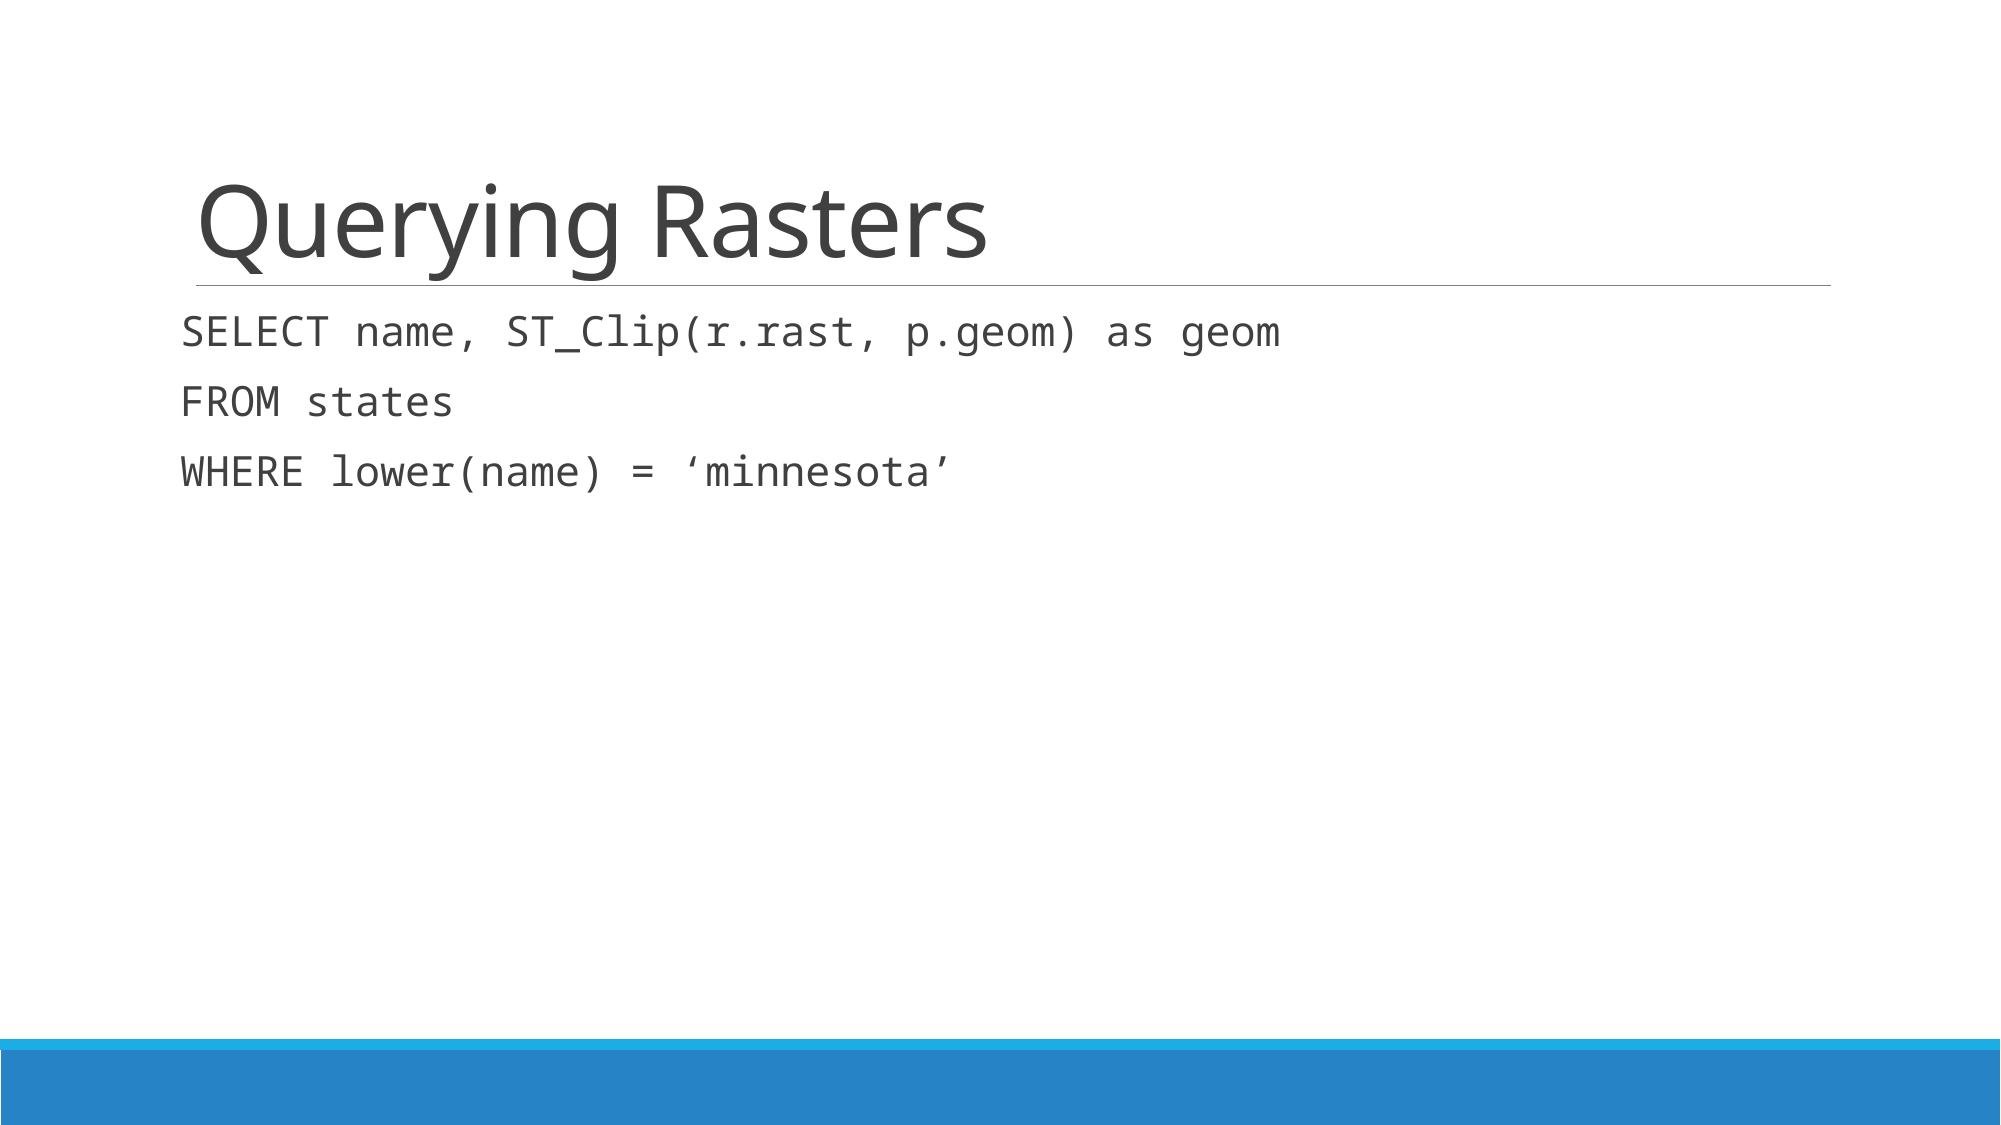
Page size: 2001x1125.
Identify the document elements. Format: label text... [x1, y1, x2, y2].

title Querying Rasters [180, 47, 1831, 286]
list SELECT name, ST_Clip(r.rast, p.geom) as geom FROM states WHERE lower(name) = ‘minnesota’ [180, 302, 1831, 963]
